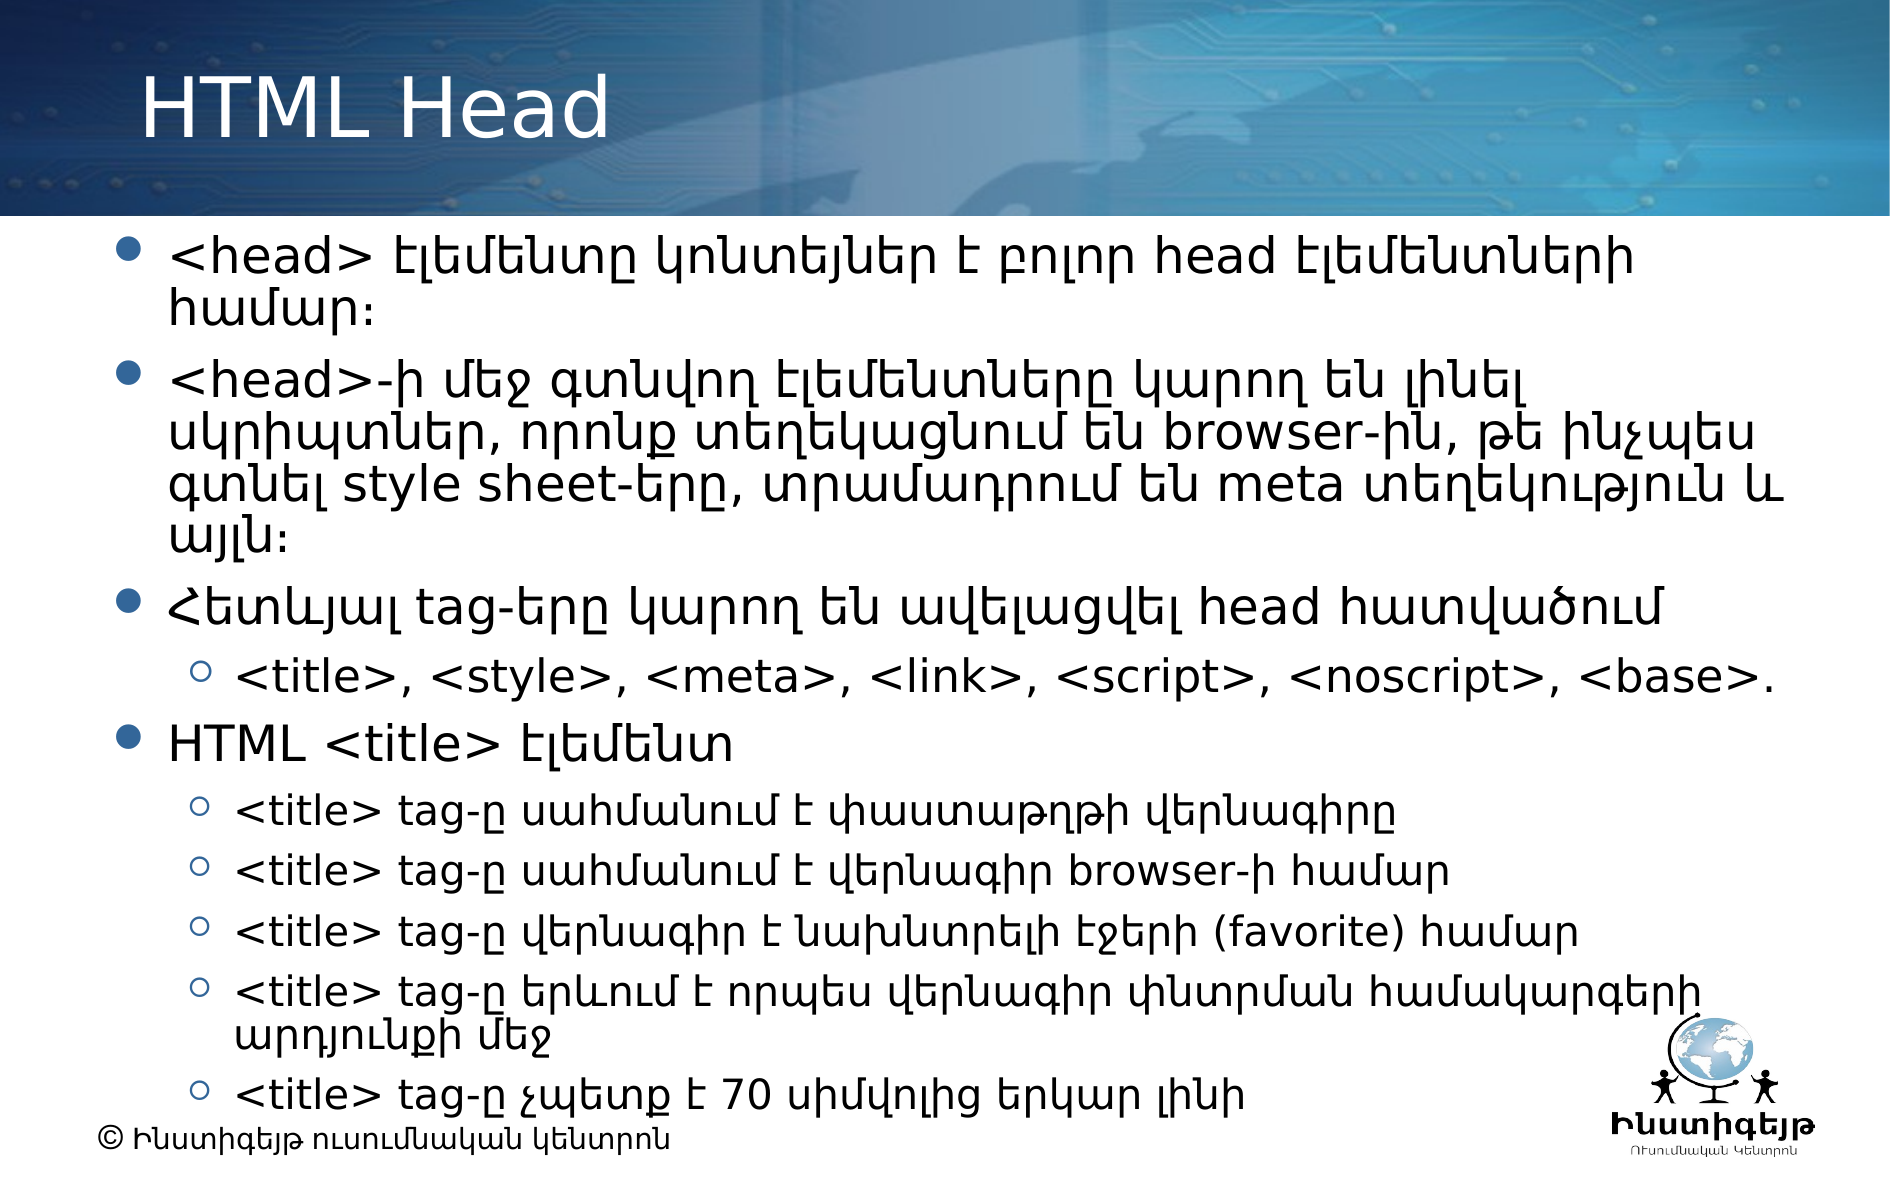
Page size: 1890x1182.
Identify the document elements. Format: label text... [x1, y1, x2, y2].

picture [1612, 1012, 1815, 1157]
text_box HTML Head [138, 82, 1801, 86]
text_box HTML Form-աներ (շար․) [112, 269, 1802, 325]
picture [0, 0, 1890, 216]
list <head> էլեմենտը կոնտեյներ է բոլոր head էլեմենտների համար։ <head>-ի մեջ գտնվող էլեմենտները կարող են լինել սկրիպտներ, որոնք տեղեկացնում են browser-ին, թե ինչպես գտնել style sheet-երը, տրամադրում են meta տեղեկություն և այլն։ Հետևյալ tag-երը կարող են ավելացվել head հատվածում <title>, <style>, <meta>, <link>, <script>, <noscript>, <base>. HTML <title> էլեմենտ <title> tag-ը սահմանում է փաստաթղթի վերնագիրը <title> tag-ը սահմանում է վերնագիր browser-ի համար <title> tag-ը վերնագիր է նախնտրելի էջերի (favorite) համար <title> tag-ը երևում է որպես վերնագիր փնտրման համակարգերի արդյունքի մեջ <title> tag-ը չպետք է 70 սիմվոլից երկար լինի [112, 232, 1802, 262]
